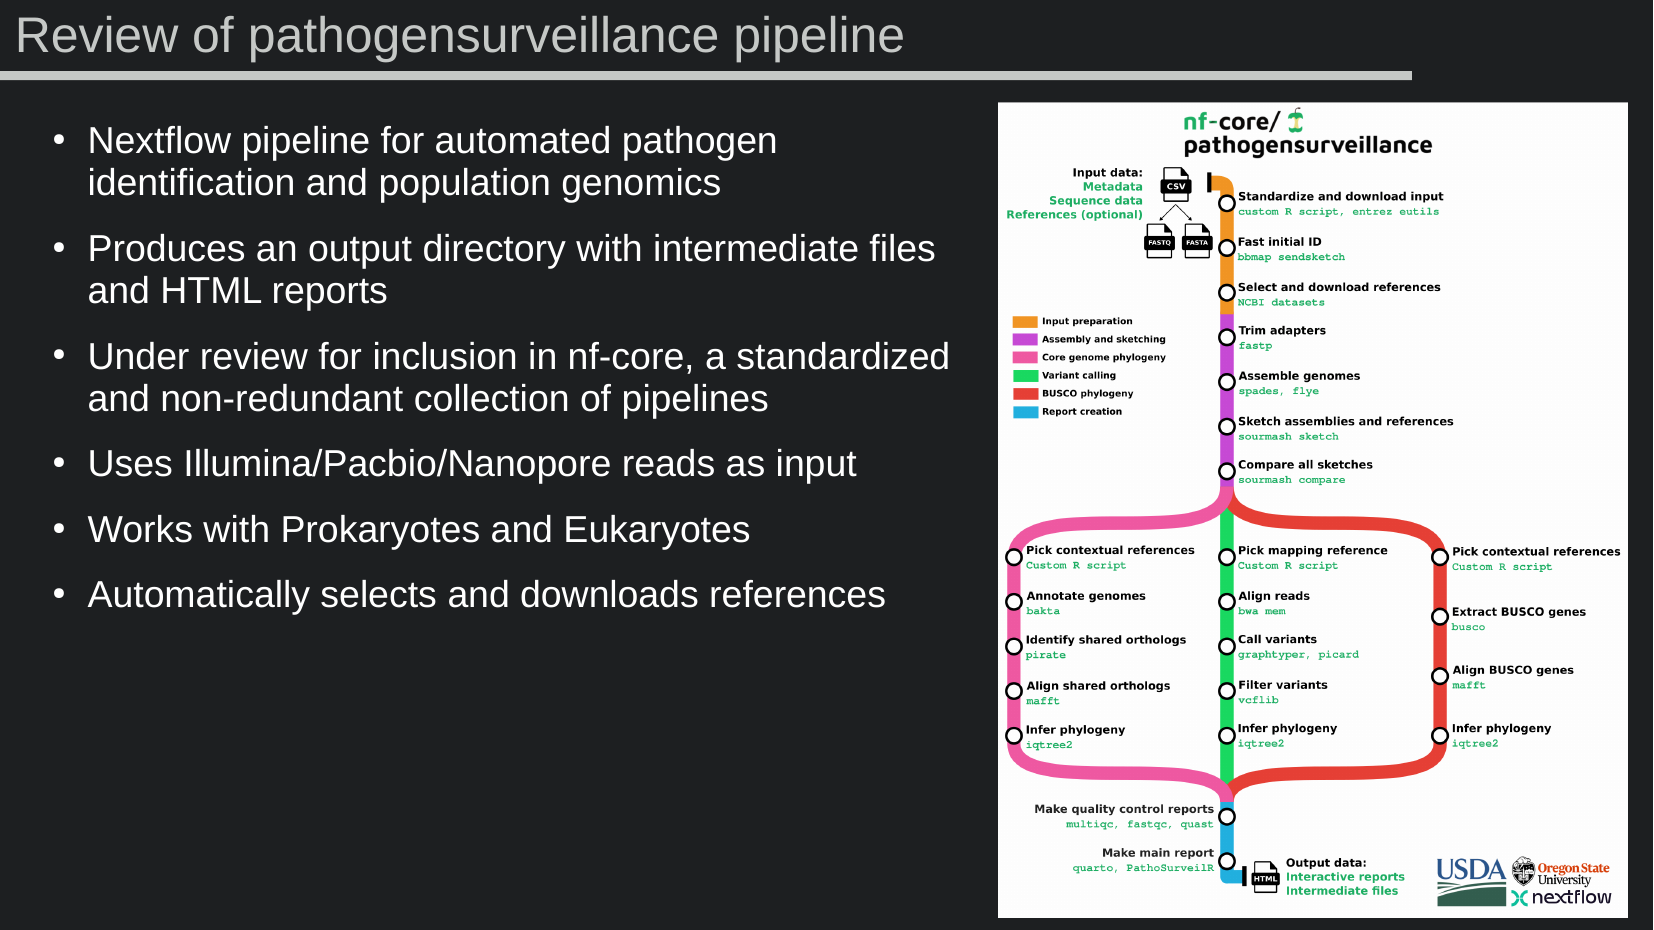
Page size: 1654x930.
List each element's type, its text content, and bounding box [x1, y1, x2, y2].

text_box Review of pathogensurveillance pipeline [0, 0, 1651, 76]
text_box [0, 76, 1412, 81]
text_box Nextflow pipeline for automated pathogen identification and population genomics Produces an output directory with intermediate files and HTML reports Under review for inclusion in nf-core, a standardized and non-redundant collection of pipelines Uses Illumina/Pacbio/Nanopore reads as input Works with Prokaryotes and Eukaryotes Automatically selects and downloads references [37, 112, 976, 863]
picture [998, 101, 1628, 918]
